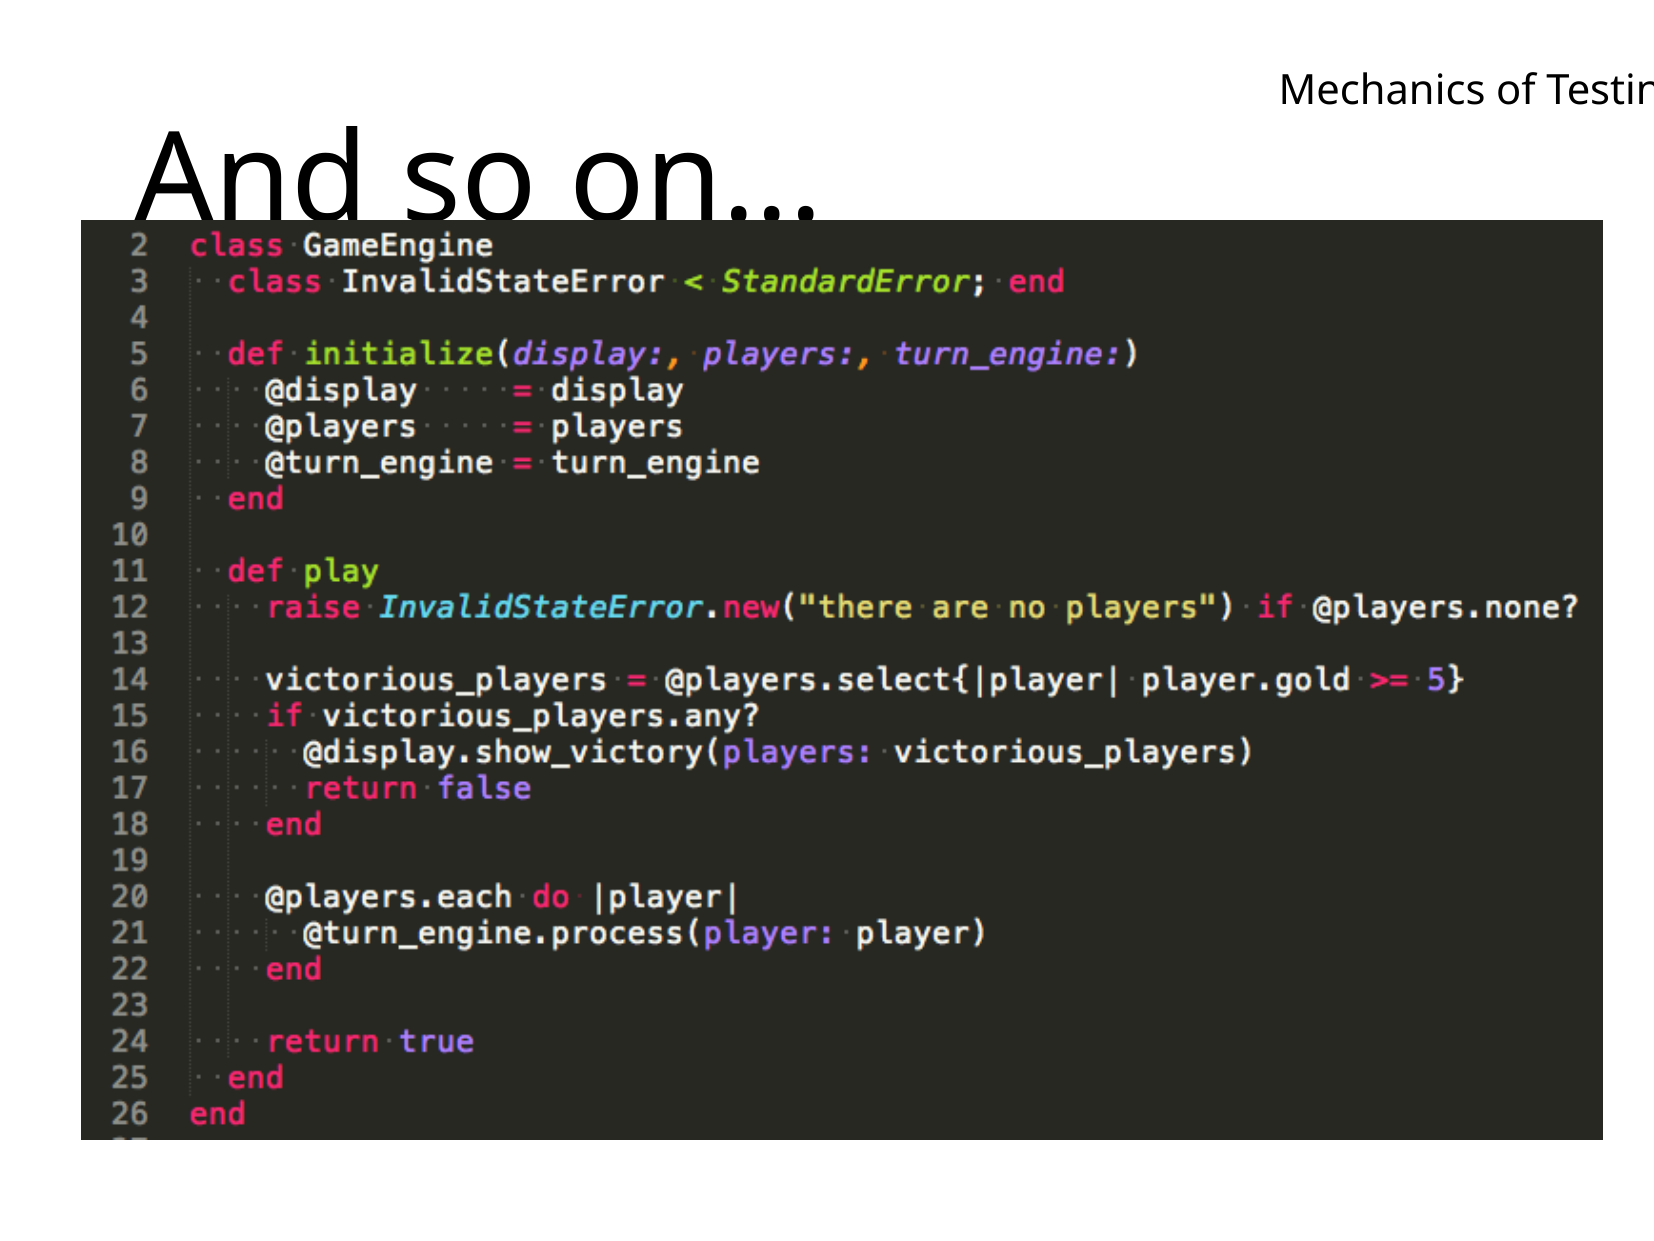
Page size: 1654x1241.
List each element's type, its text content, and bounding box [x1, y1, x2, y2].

text_box And so on... [120, 80, 1508, 211]
text_box Mechanics of Testing [1263, 51, 1603, 106]
picture [81, 220, 1603, 1141]
